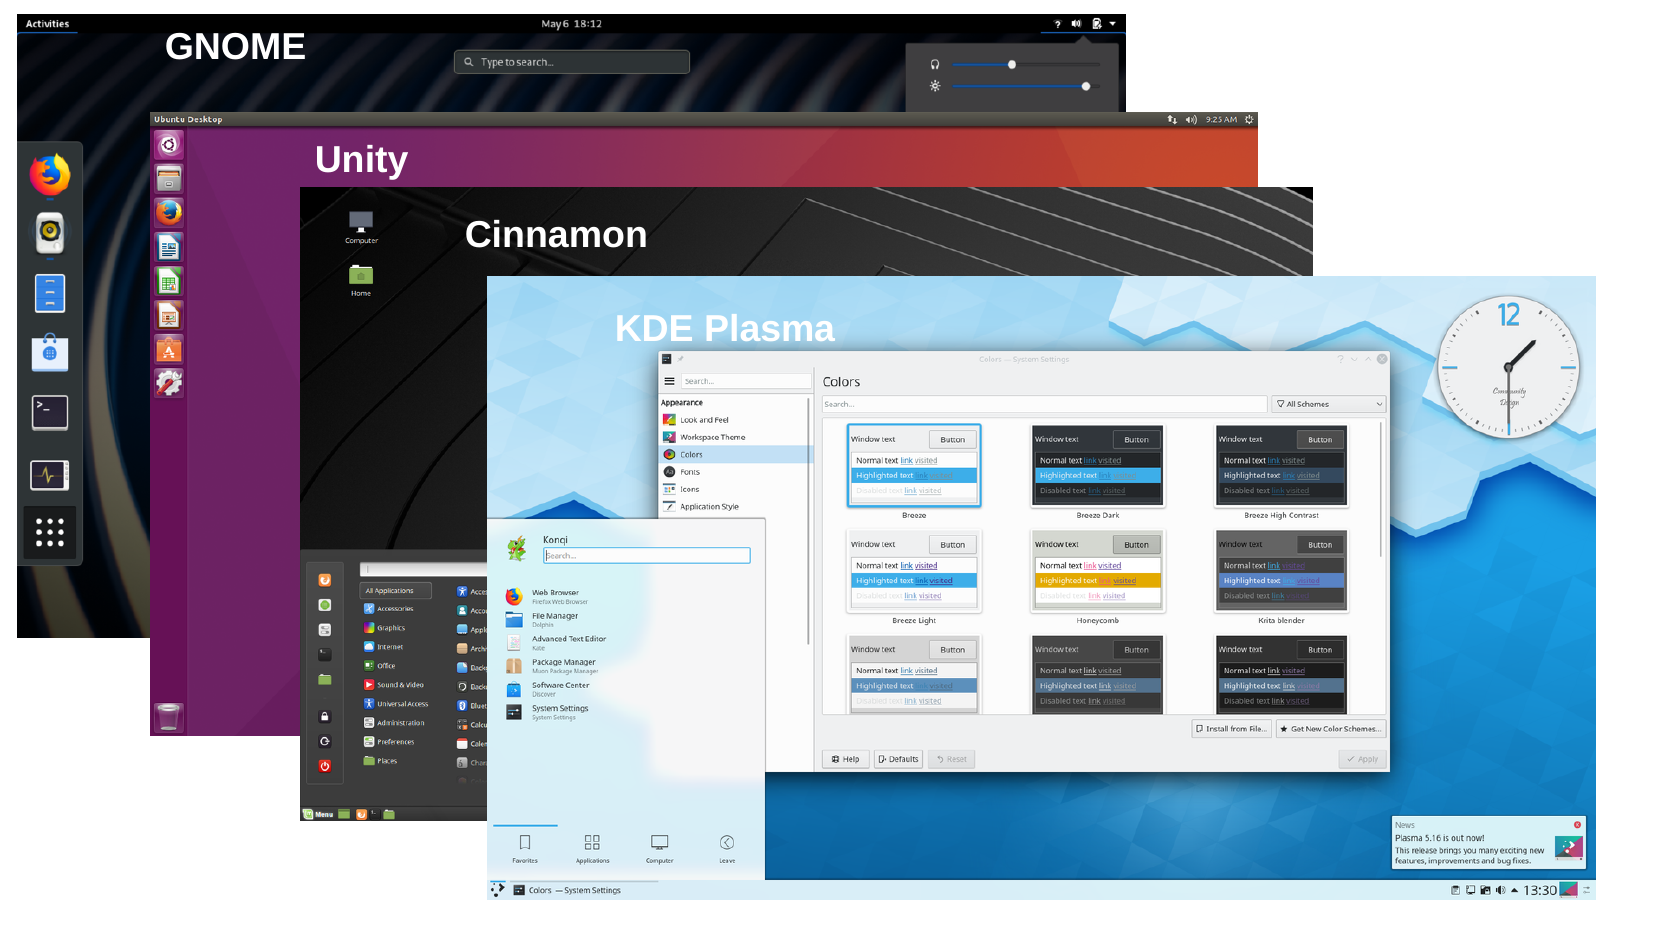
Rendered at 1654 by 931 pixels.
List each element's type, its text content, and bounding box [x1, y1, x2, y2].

text_box GNOME [150, 18, 713, 76]
picture [17, 14, 1596, 901]
text_box Cinnamon [450, 205, 1013, 263]
text_box KDE Plasma [600, 300, 1163, 357]
text_box Unity [300, 130, 863, 188]
